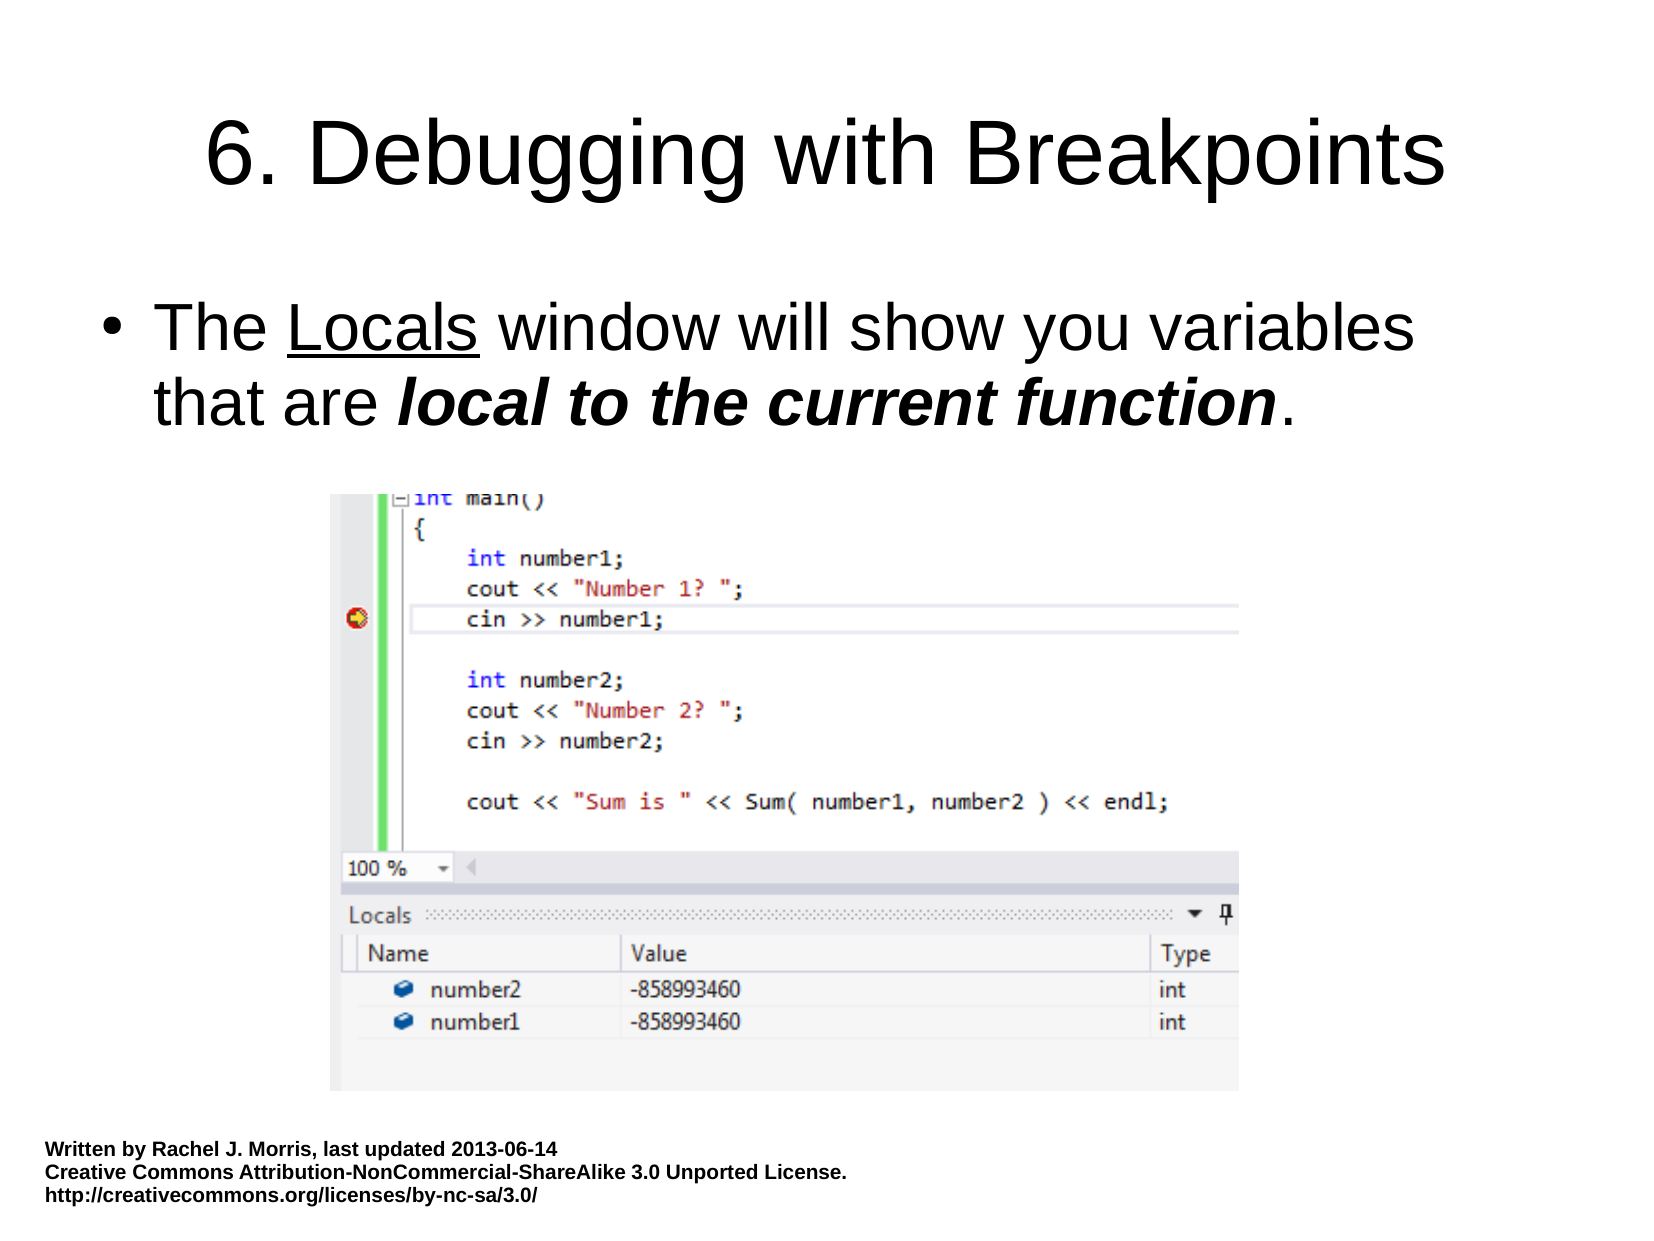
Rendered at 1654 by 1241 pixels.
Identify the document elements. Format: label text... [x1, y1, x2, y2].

picture [330, 494, 1239, 1091]
list The Locals window will show you variables that are local to the current function. [82, 290, 1538, 1010]
title 6. Debugging with Breakpoints [82, 49, 1571, 257]
